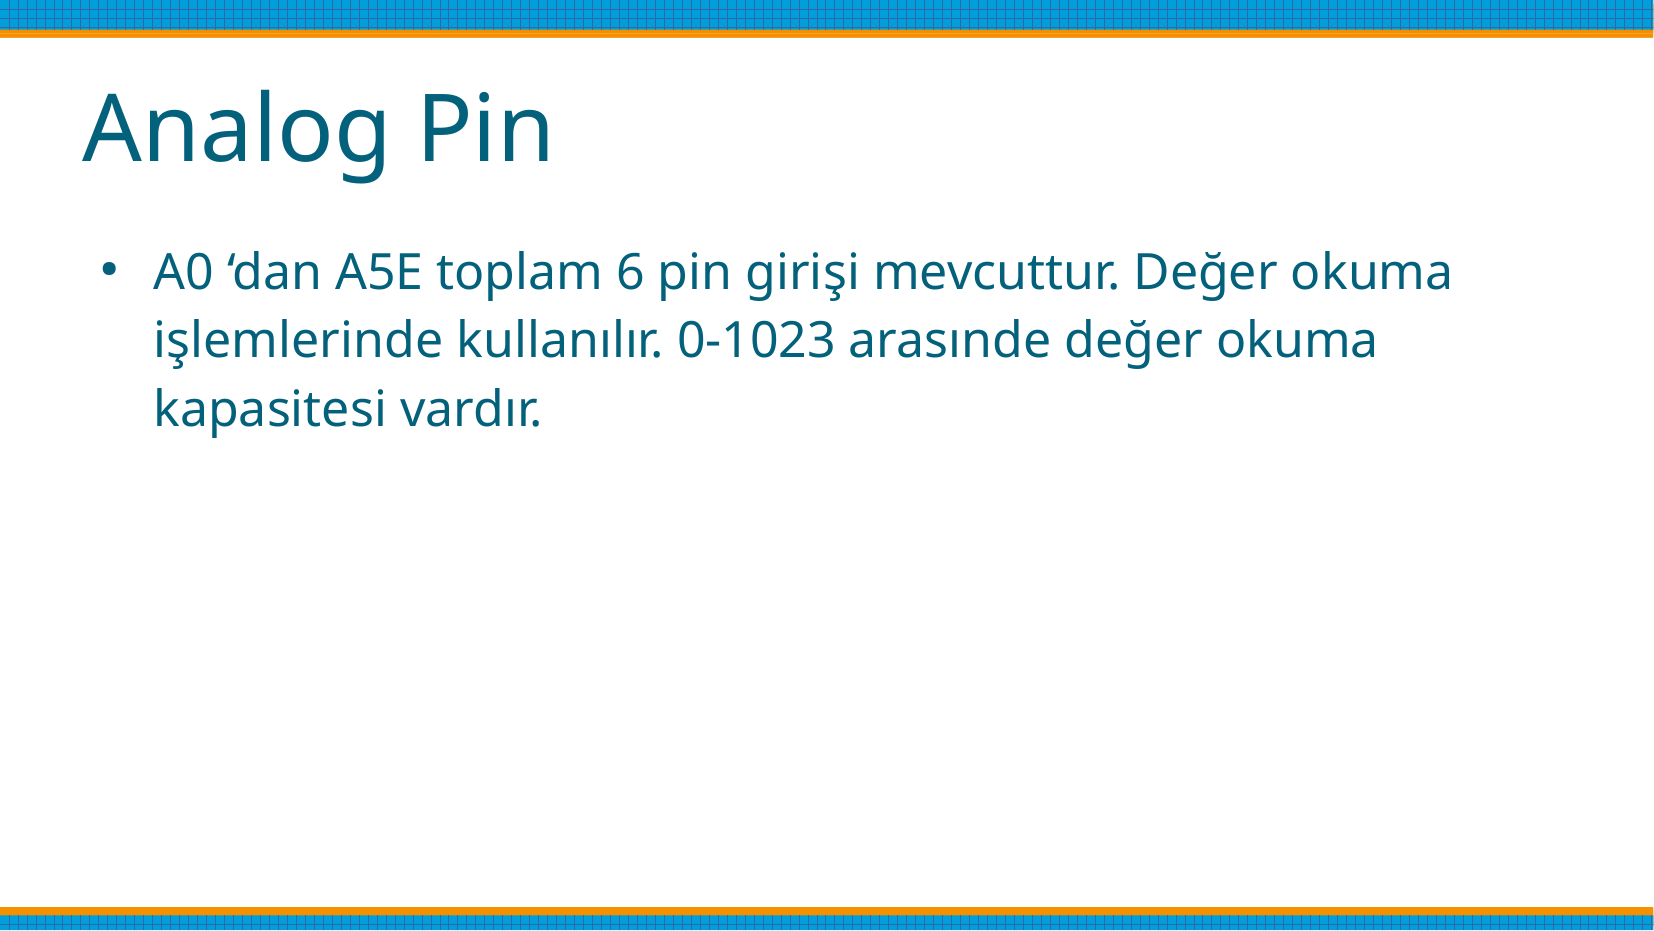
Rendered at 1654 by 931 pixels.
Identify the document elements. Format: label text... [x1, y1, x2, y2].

title Analog Pin [82, 44, 1571, 207]
list A0 ‘dan A5E toplam 6 pin girişi mevcuttur. Değer okuma işlemlerinde kullanılır. 0-1023 arasınde değer okuma kapasitesi vardır. [82, 236, 1571, 842]
